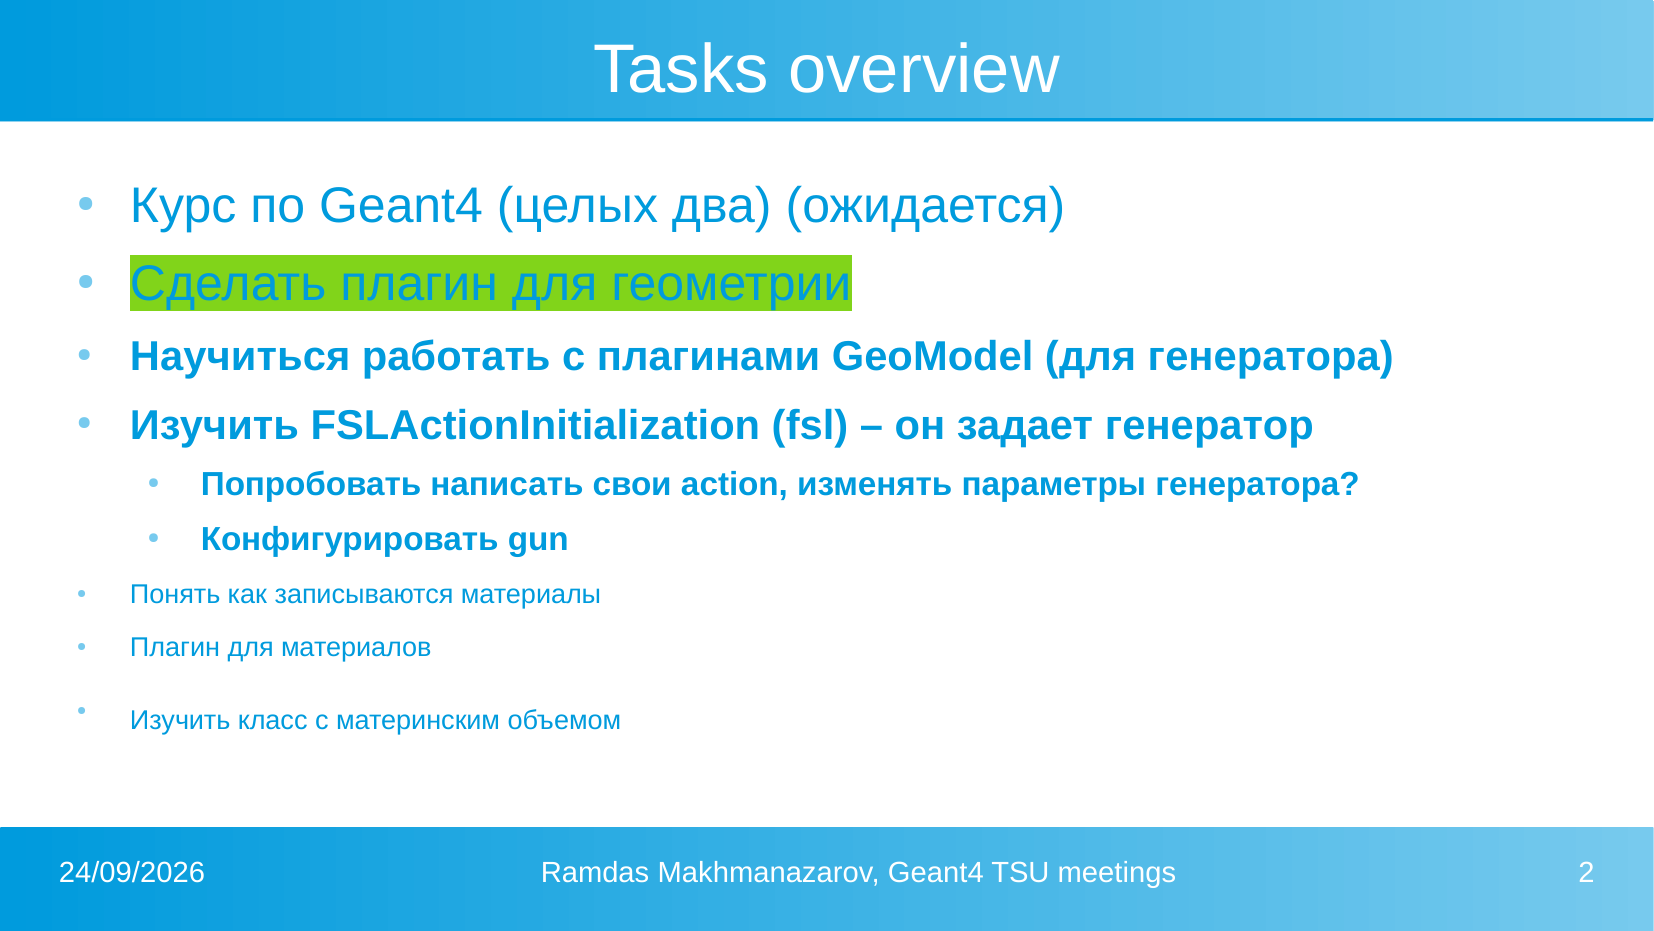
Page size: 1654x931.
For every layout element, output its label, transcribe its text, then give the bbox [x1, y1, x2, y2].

list Курс по Geant4 (целых два) (ожидается) Сделать плагин для геометрии Научиться работать с плагинами GeoModel (для генератора) Изучить FSLActionInitialization (fsl) – он задает генератор Попробовать написать свои action, изменять параметры генератора? Конфигурировать gun Понять как записываются материалы Плагин для материалов Изучить класс с материнским объемом [59, 177, 1595, 768]
title Tasks overview [59, 29, 1595, 108]
